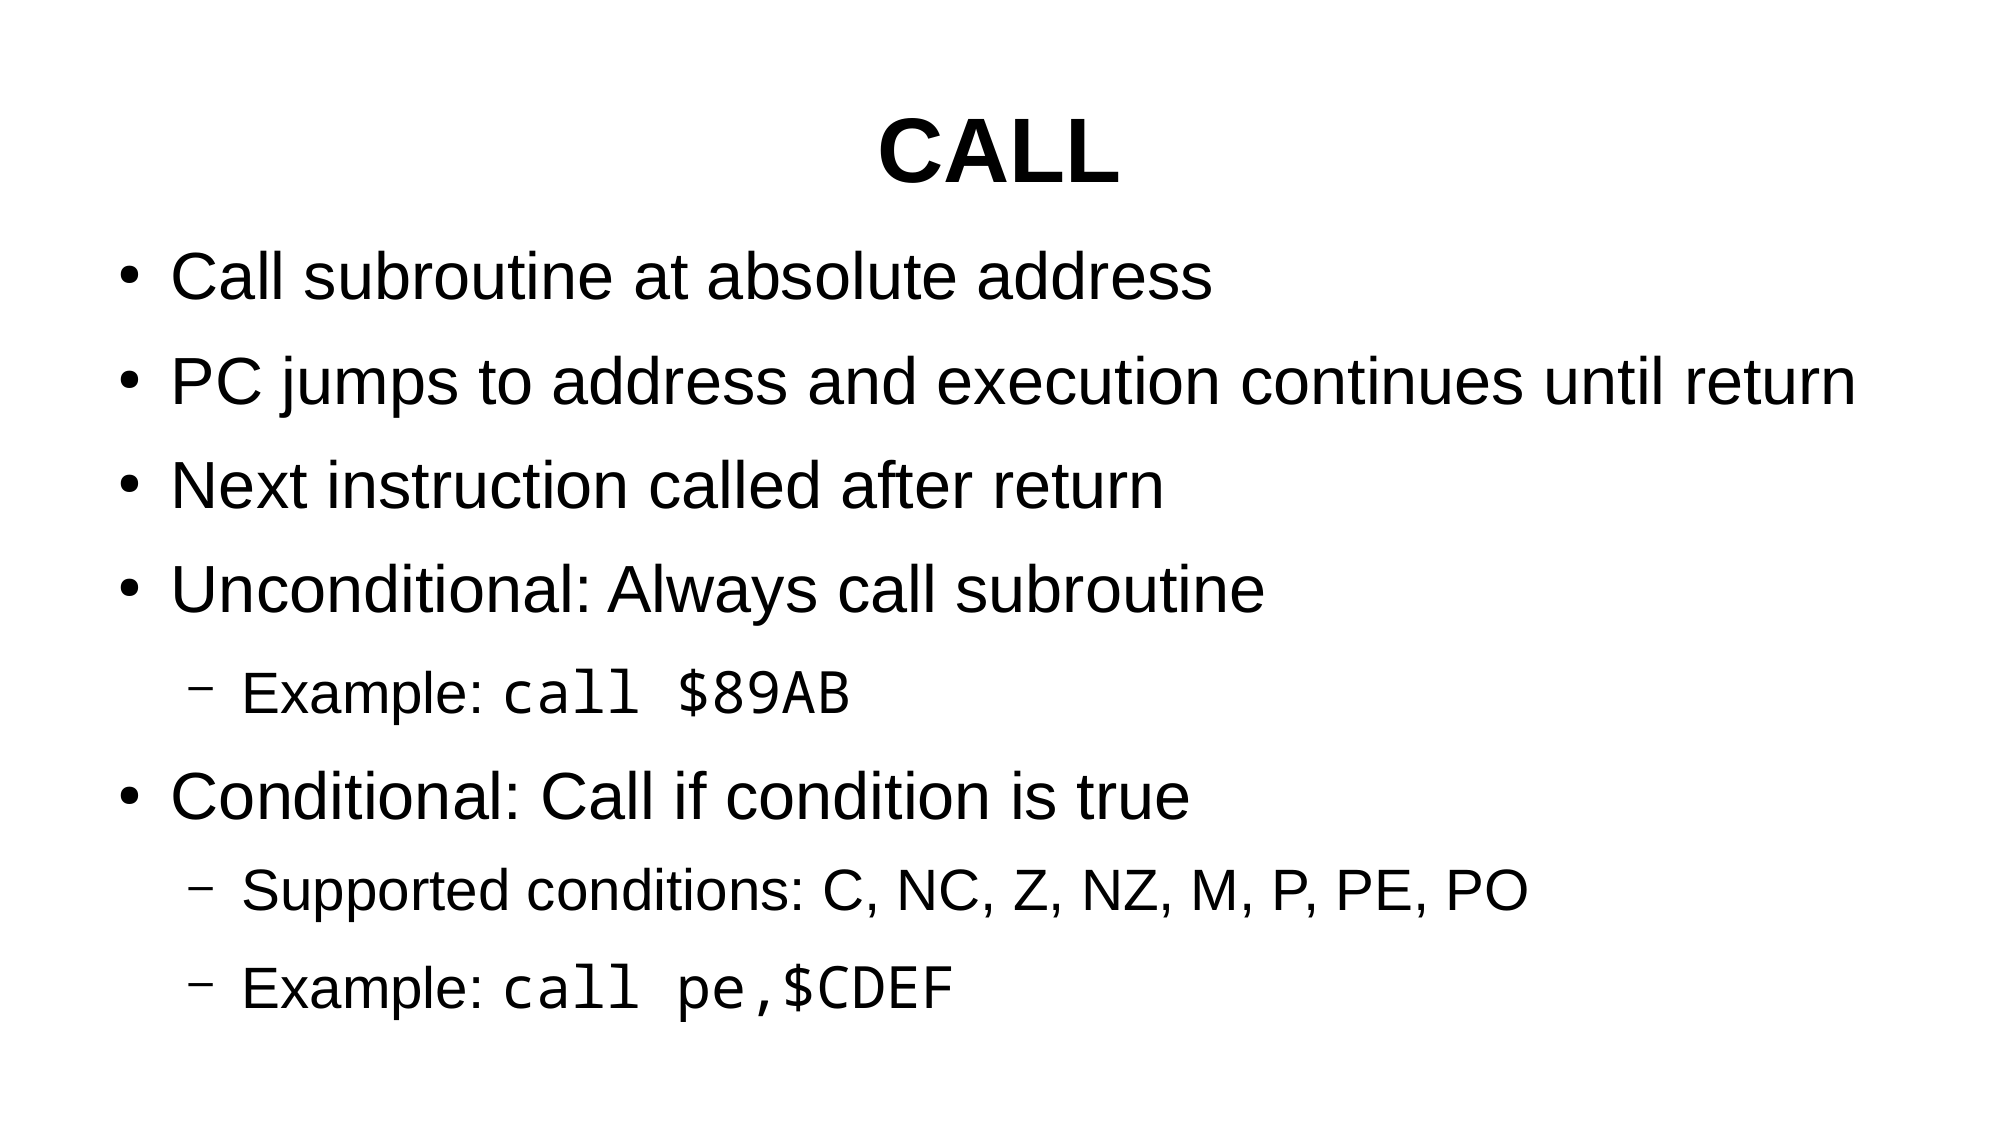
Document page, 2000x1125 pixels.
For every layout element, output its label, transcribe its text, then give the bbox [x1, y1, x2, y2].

list Call subroutine at absolute address PC jumps to address and execution continues until return Next instruction called after return Unconditional: Always call subroutine Example: call $89AB Conditional: Call if condition is true Supported conditions: C, NC, Z, NZ, M, P, PE, PO Example: call pe,$CDEF [99, 239, 1935, 1042]
title CALL [137, 42, 1862, 239]
